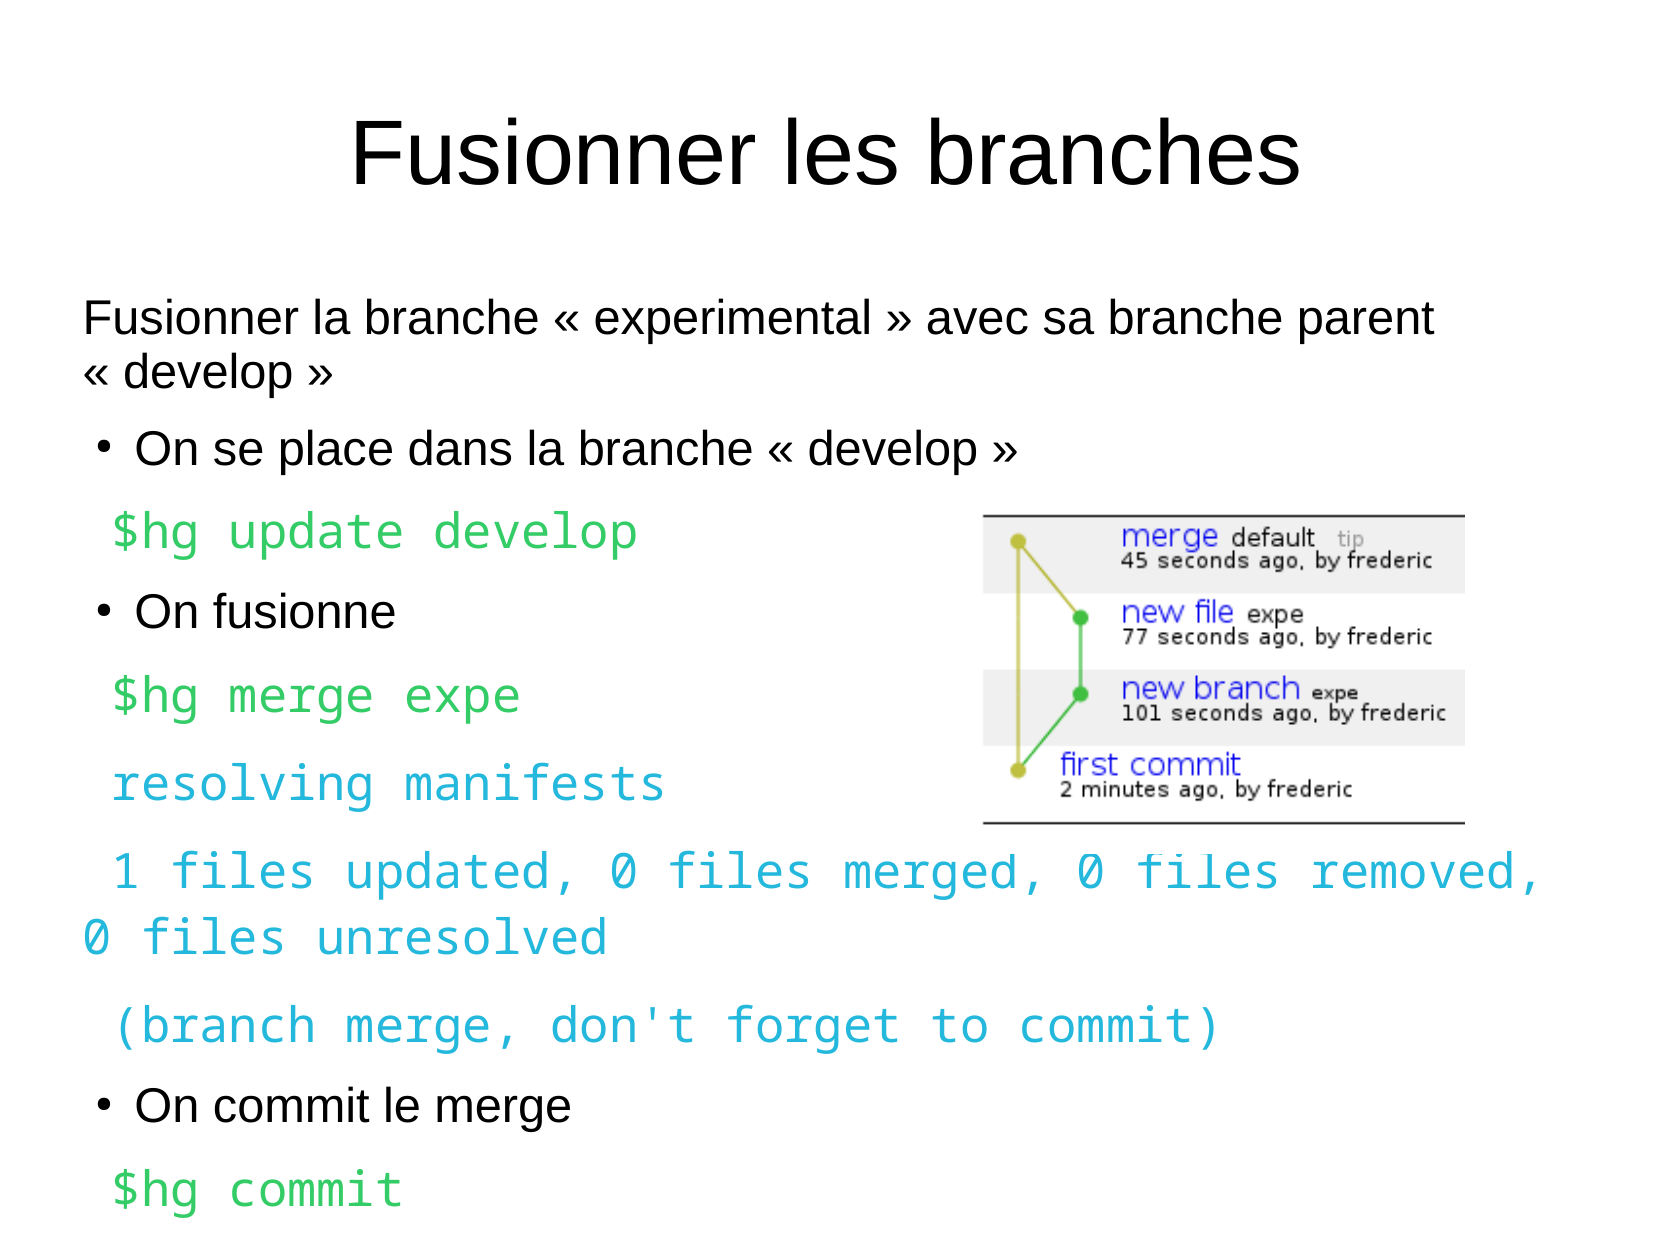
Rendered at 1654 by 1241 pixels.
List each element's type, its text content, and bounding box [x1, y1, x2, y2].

picture [968, 496, 1465, 854]
list Fusionner la branche « experimental » avec sa branche parent « develop » On se place dans la branche « develop » $hg update develop On fusionne $hg merge expe resolving manifests 1 files updated, 0 files merged, 0 files removed, 0 files unresolved (branch merge, don't forget to commit) On commit le merge $hg commit [82, 290, 1571, 1229]
title Fusionner les branches [82, 49, 1571, 257]
